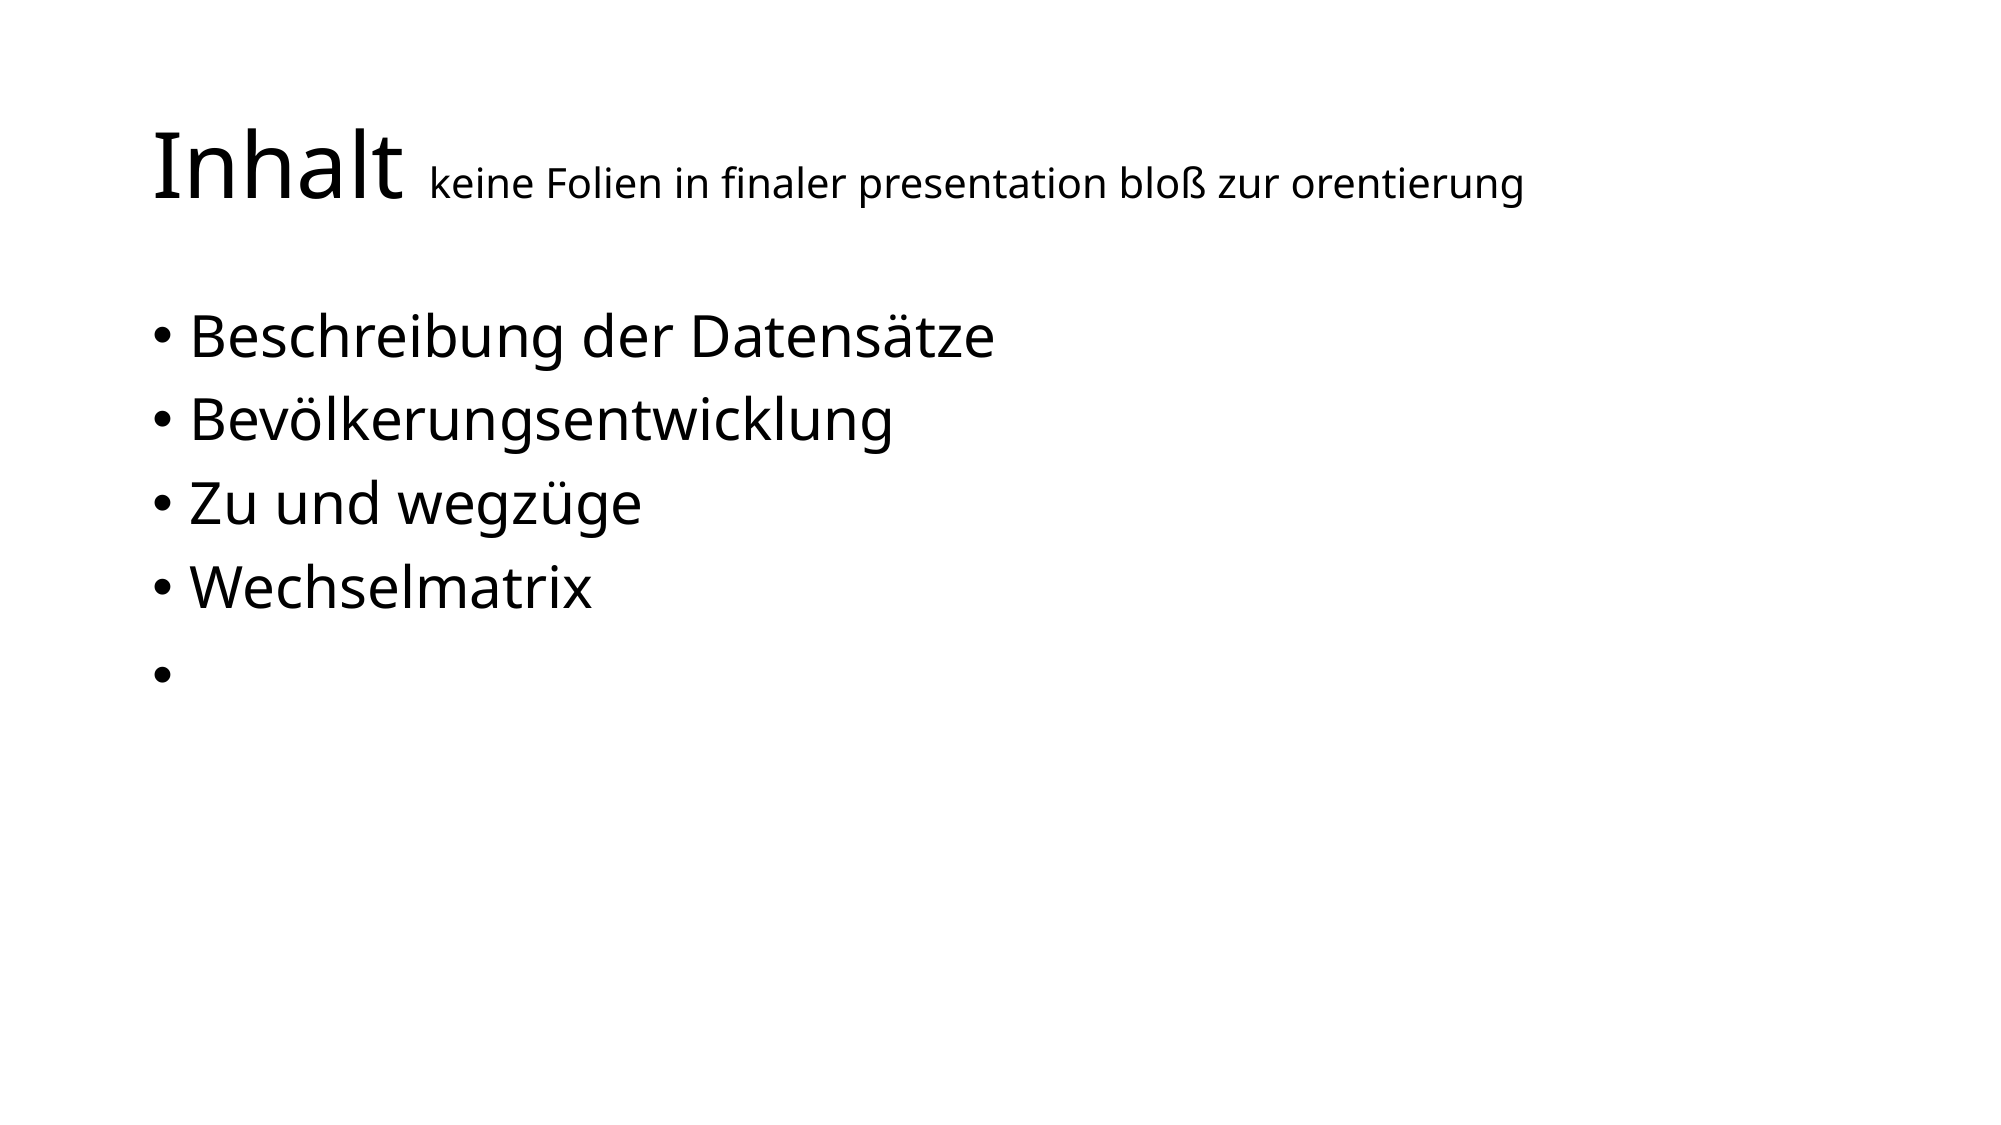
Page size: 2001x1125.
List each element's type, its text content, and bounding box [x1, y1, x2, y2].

list Beschreibung der Datensätze Bevölkerungsentwicklung Zu und wegzüge Wechselmatrix [137, 299, 1863, 1014]
title Inhalt keine Folien in finaler presentation bloß zur orentierung [137, 59, 1863, 278]
